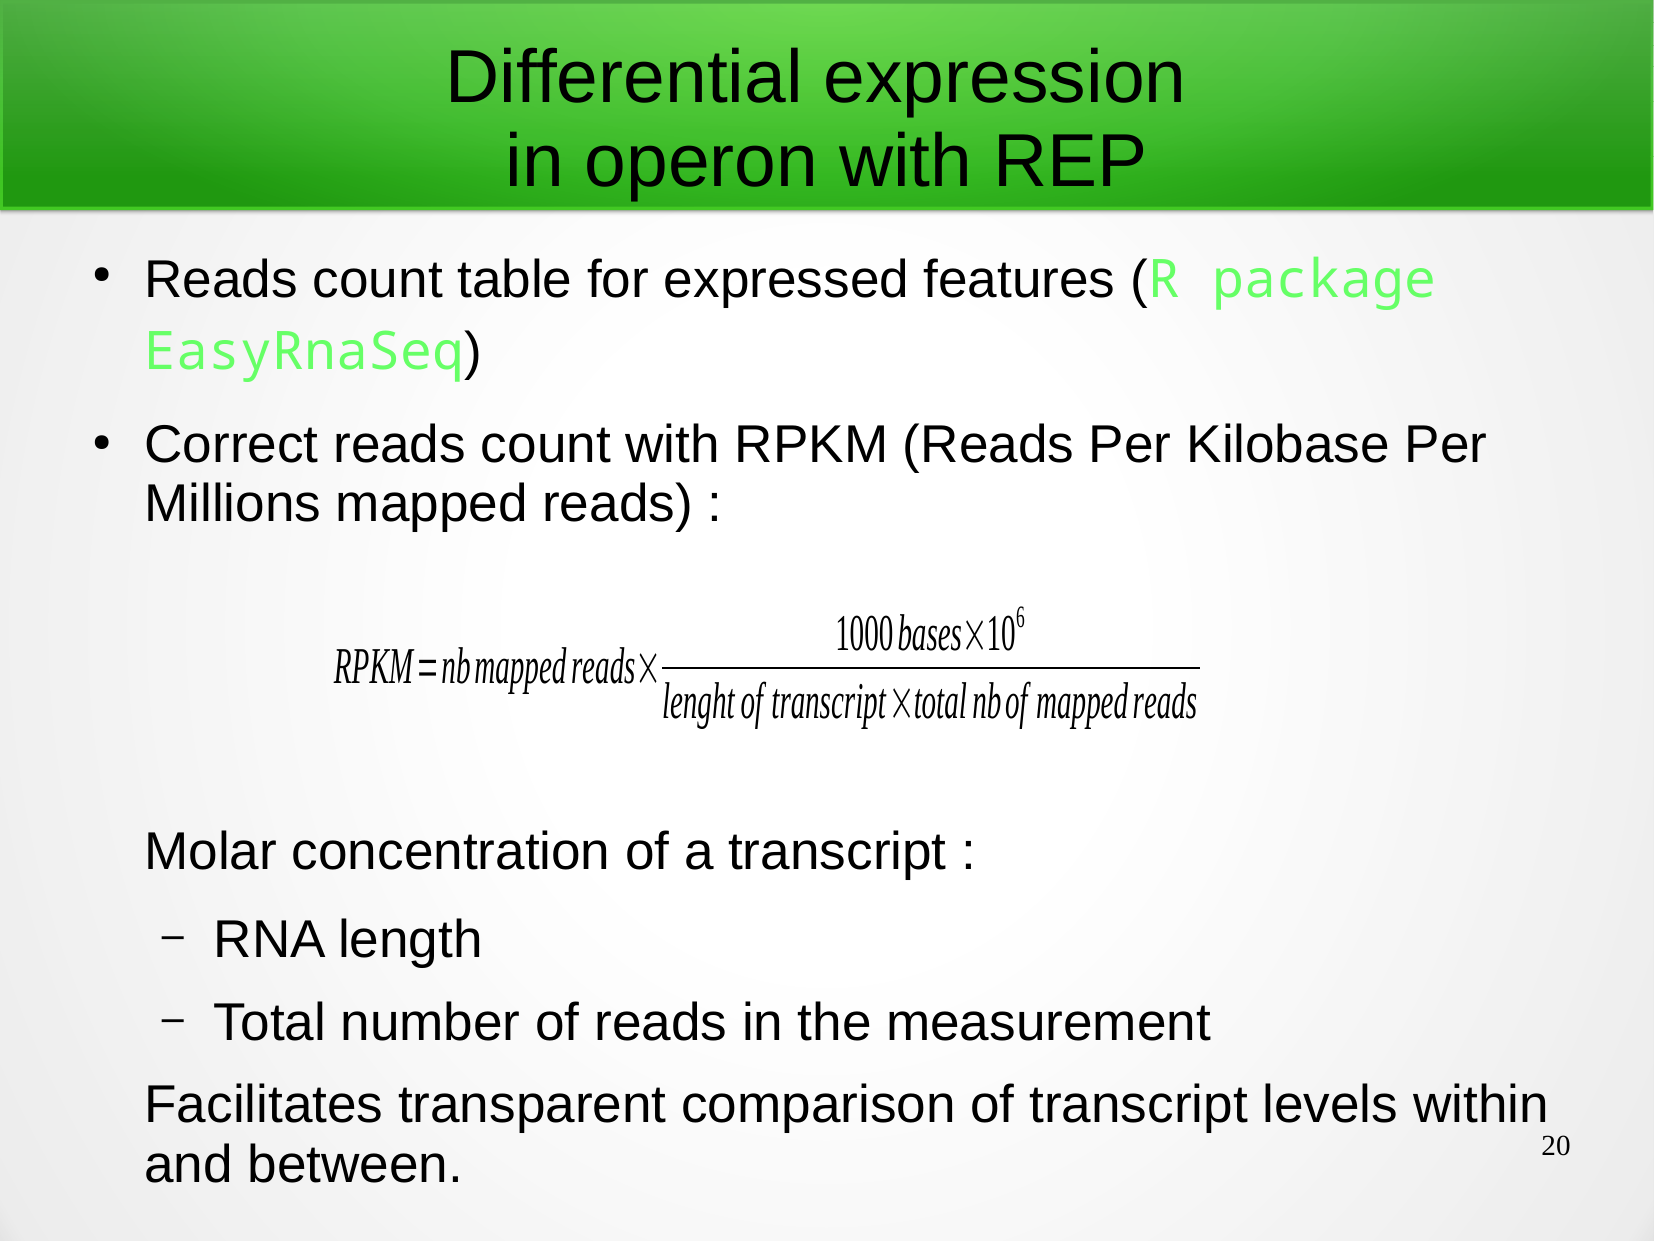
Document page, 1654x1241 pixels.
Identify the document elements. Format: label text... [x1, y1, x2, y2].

list Reads count table for expressed features (R package EasyRnaSeq) Correct reads count with RPKM (Reads Per Kilobase Per Millions mapped reads) : Molar concentration of a transcript : RNA length Total number of reads in the measurement Facilitates transparent comparison of transcript levels within and between. [75, 240, 1564, 1201]
chart [324, 598, 1208, 729]
title Differential expression in operon with REP [82, 34, 1571, 203]
